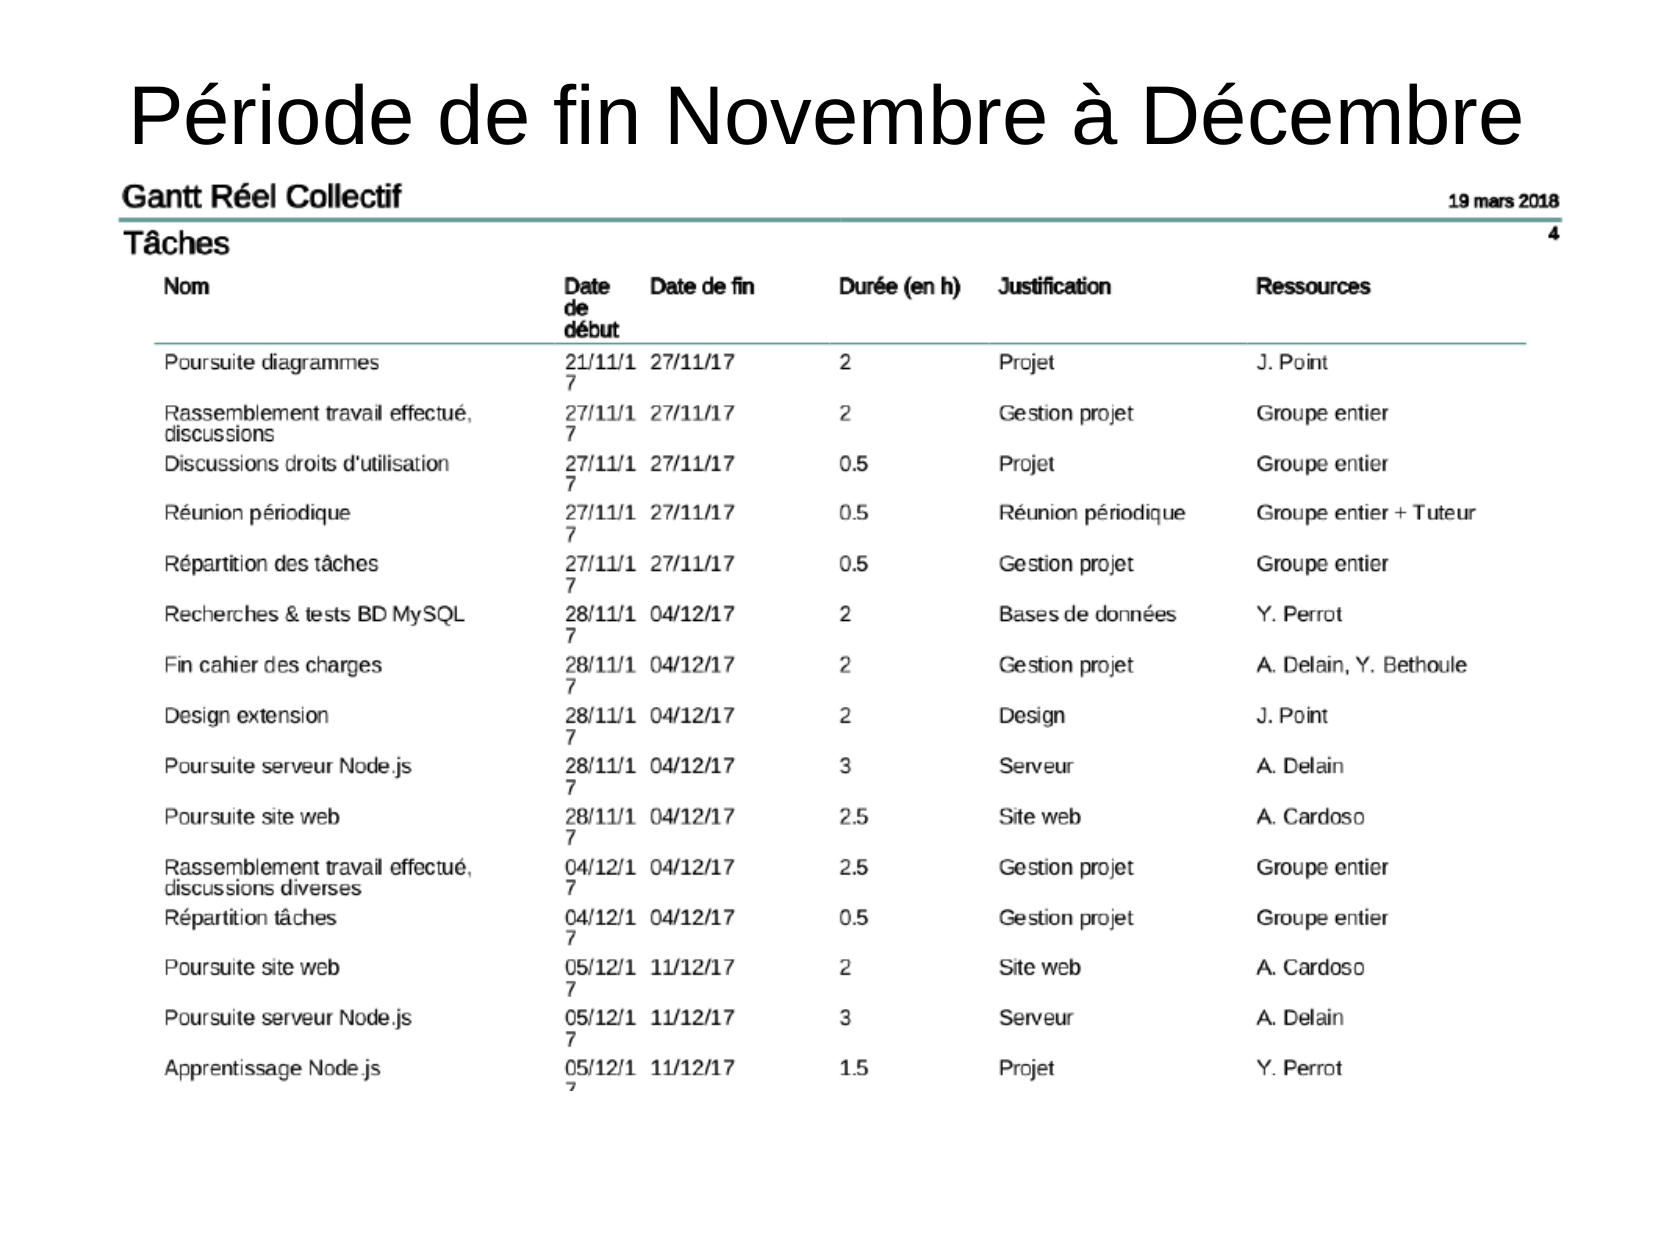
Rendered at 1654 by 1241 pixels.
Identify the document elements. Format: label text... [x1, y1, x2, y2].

picture [113, 174, 1580, 1091]
title Période de fin Novembre à Décembre [82, 11, 1571, 219]
